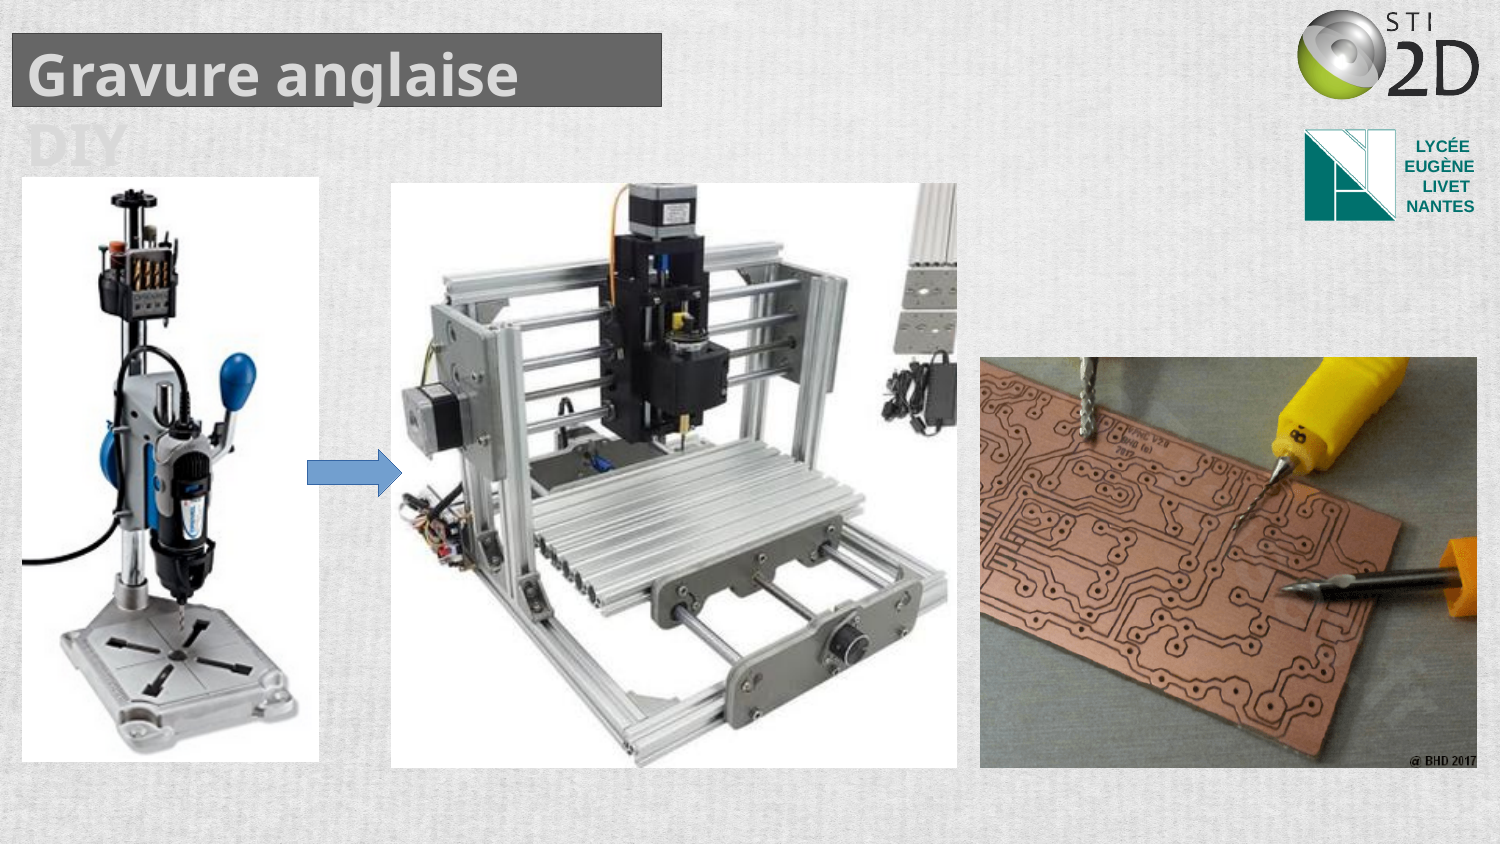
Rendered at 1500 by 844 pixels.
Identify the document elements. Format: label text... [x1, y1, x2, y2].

title Gravure anglaise DIY [11, 23, 615, 130]
text_box LYCÉE EUGÈNE LIVET NANTES [1313, 120, 1491, 225]
text_box [307, 449, 402, 497]
picture [0, 0, 1500, 844]
text_box [615, 33, 662, 107]
